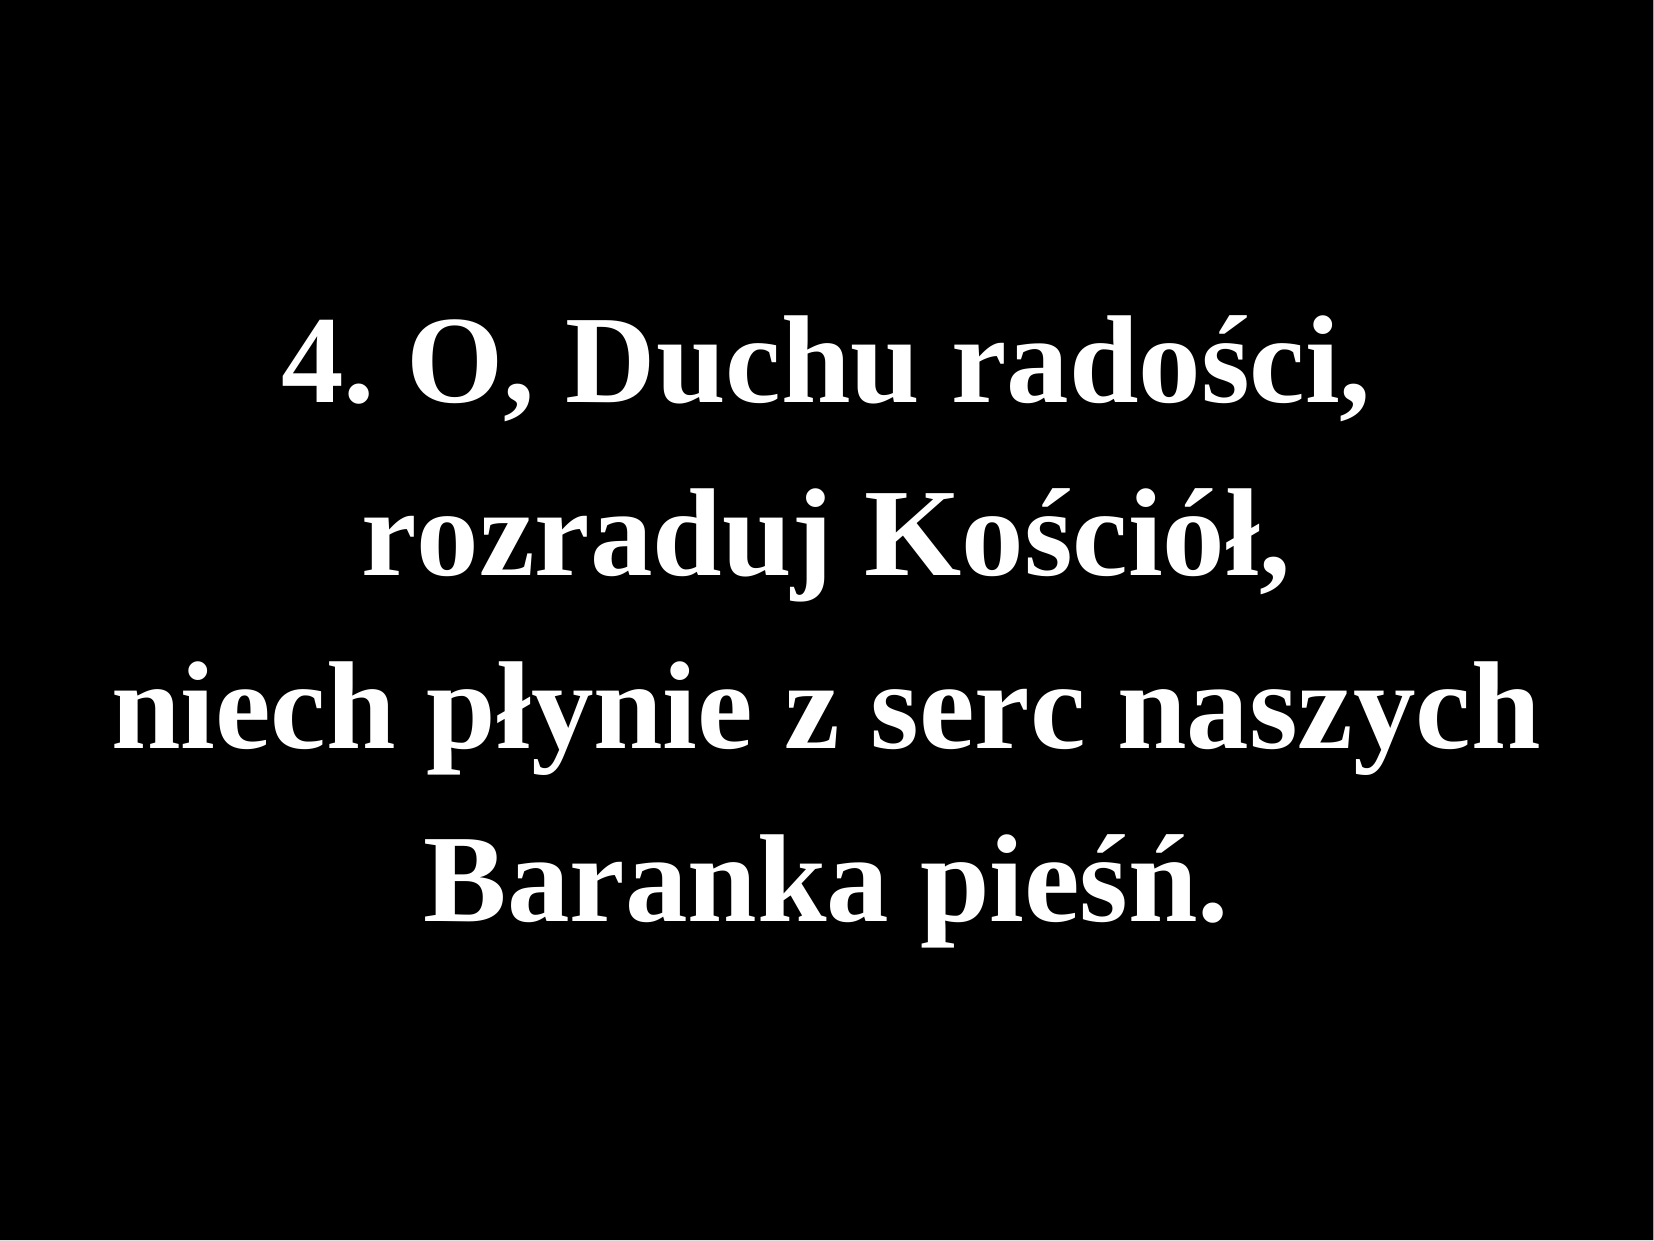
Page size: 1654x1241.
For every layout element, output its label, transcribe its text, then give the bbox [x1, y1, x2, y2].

title 4. O, Duchu radości, ppp rozraduj Kościół, ppp niech płynie z serc naszych ppp Baranka pieśń. [0, 0, 1654, 1241]
